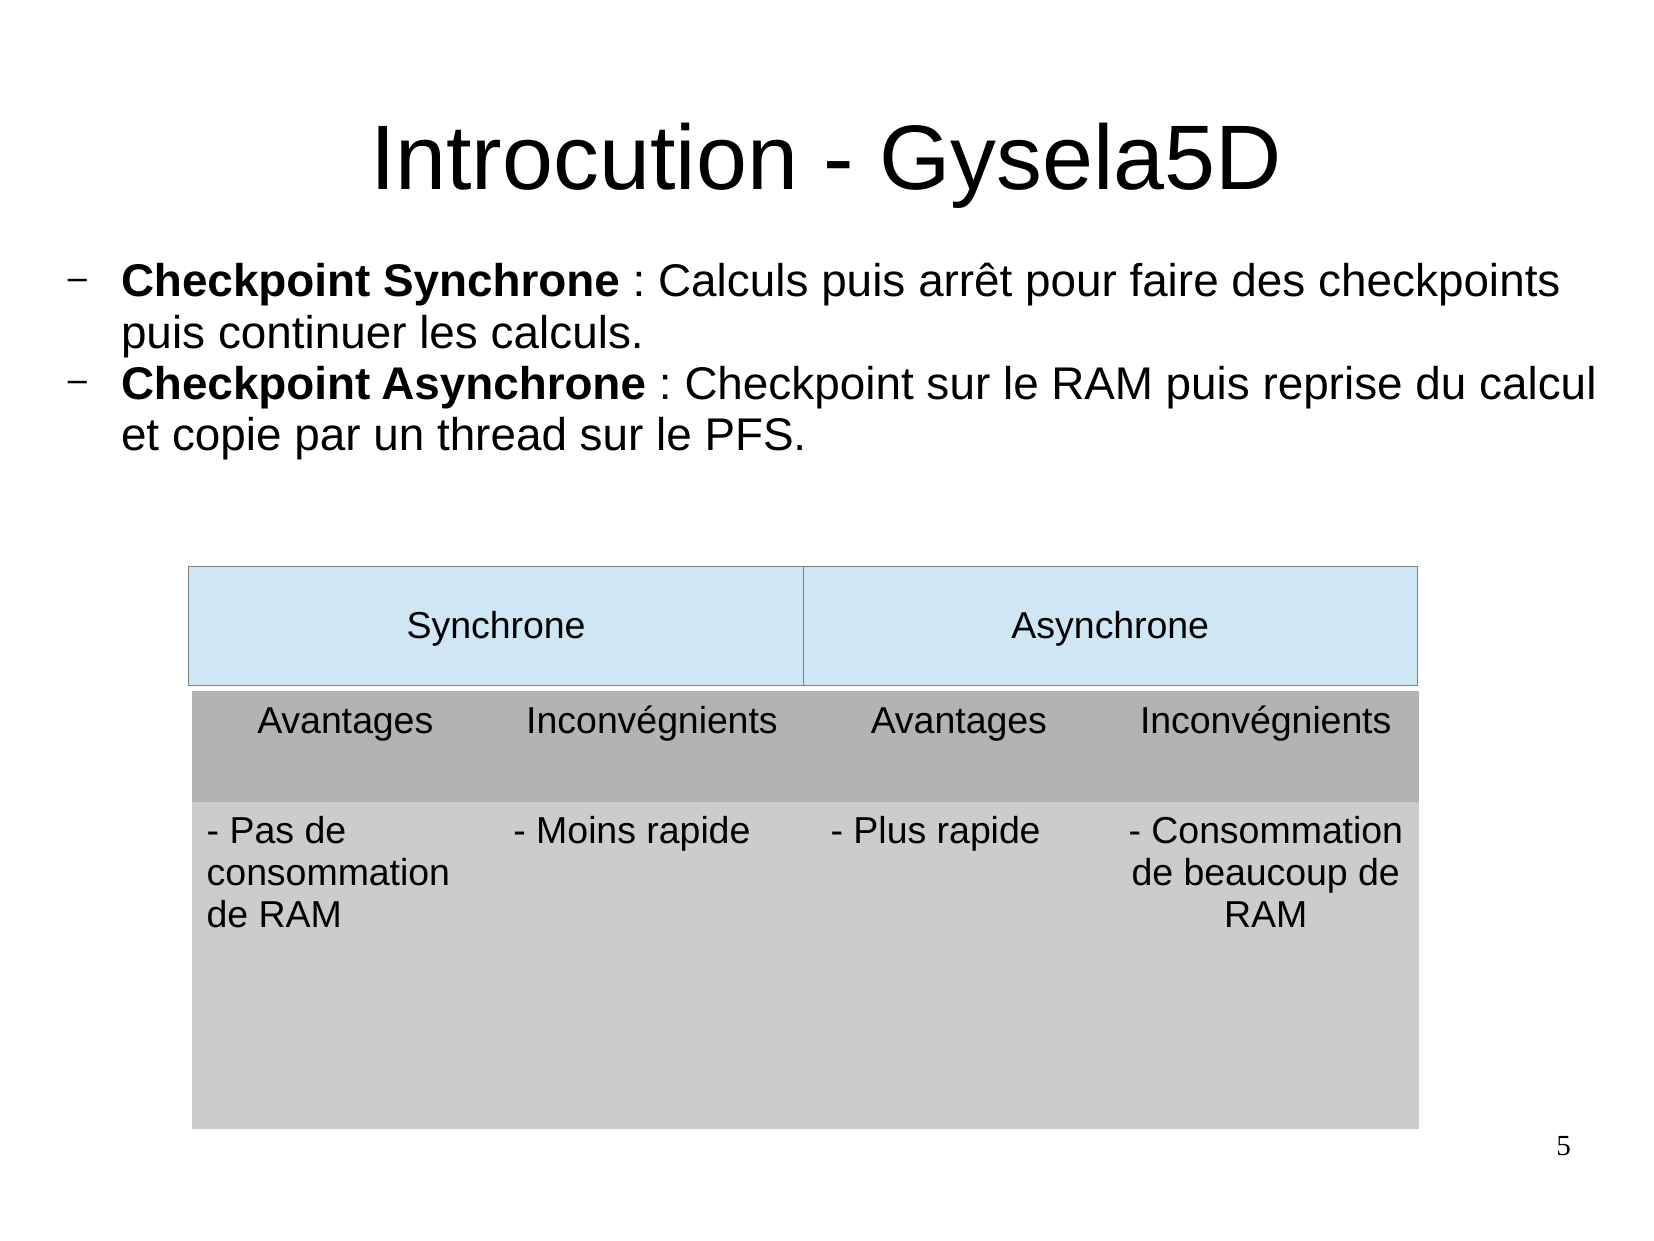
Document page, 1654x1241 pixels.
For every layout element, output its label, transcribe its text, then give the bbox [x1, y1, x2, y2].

table_header Inconvégnients [499, 691, 805, 802]
table_cell - Plus rapide [805, 802, 1112, 1129]
text_box Asynchrone [803, 566, 1418, 686]
table_cell - Moins rapide [499, 802, 805, 1129]
table_cell - Consommation de beaucoup de RAM [1112, 802, 1419, 1129]
text_box Checkpoint Synchrone : Calculs puis arrêt pour faire des checkpoints puis continuer les calculs. Checkpoint Asynchrone : Checkpoint sur le RAM puis reprise du calcul et copie par un thread sur le PFS. [0, 248, 1645, 547]
table_cell - Pas de consommation de RAM [192, 802, 499, 1129]
table_header Avantages [805, 691, 1112, 802]
table_header Inconvégnients [1112, 691, 1419, 802]
text_box Synchrone [188, 566, 803, 686]
title Introcution - Gysela5D [82, 49, 1571, 248]
table_header Avantages [192, 691, 499, 802]
